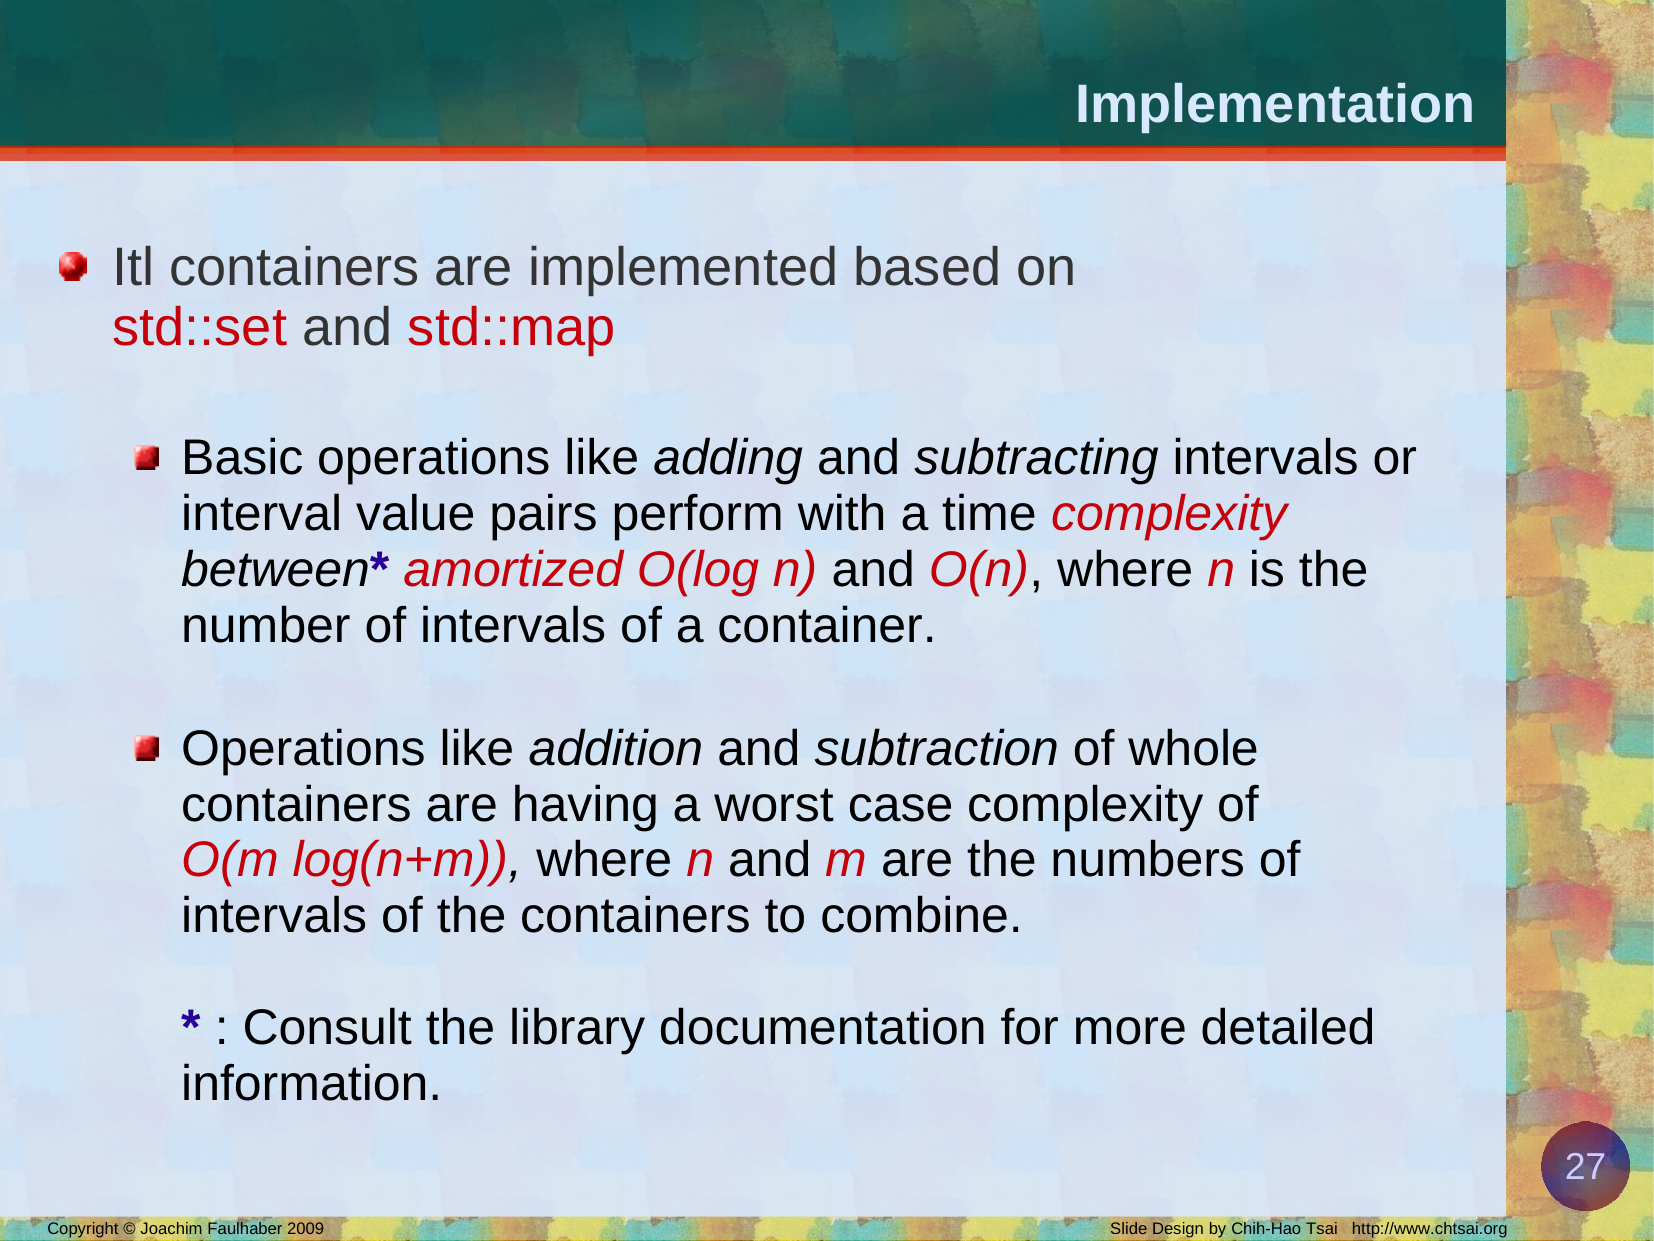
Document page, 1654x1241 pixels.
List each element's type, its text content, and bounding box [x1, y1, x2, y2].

list Itl containers are implemented based on std::set and std::map Basic operations like adding and subtracting intervals or interval value pairs perform with a time complexity between* amortized O(log n) and O(n), where n is the number of intervals of a container. Operations like addition and subtraction of whole containers are having a worst case complexity of O(m log(n+m)), where n and m are the numbers of intervals of the containers to combine. * : Consult the library documentation for more detailed information. [59, 236, 1418, 1170]
title Implementation [29, 59, 1477, 148]
